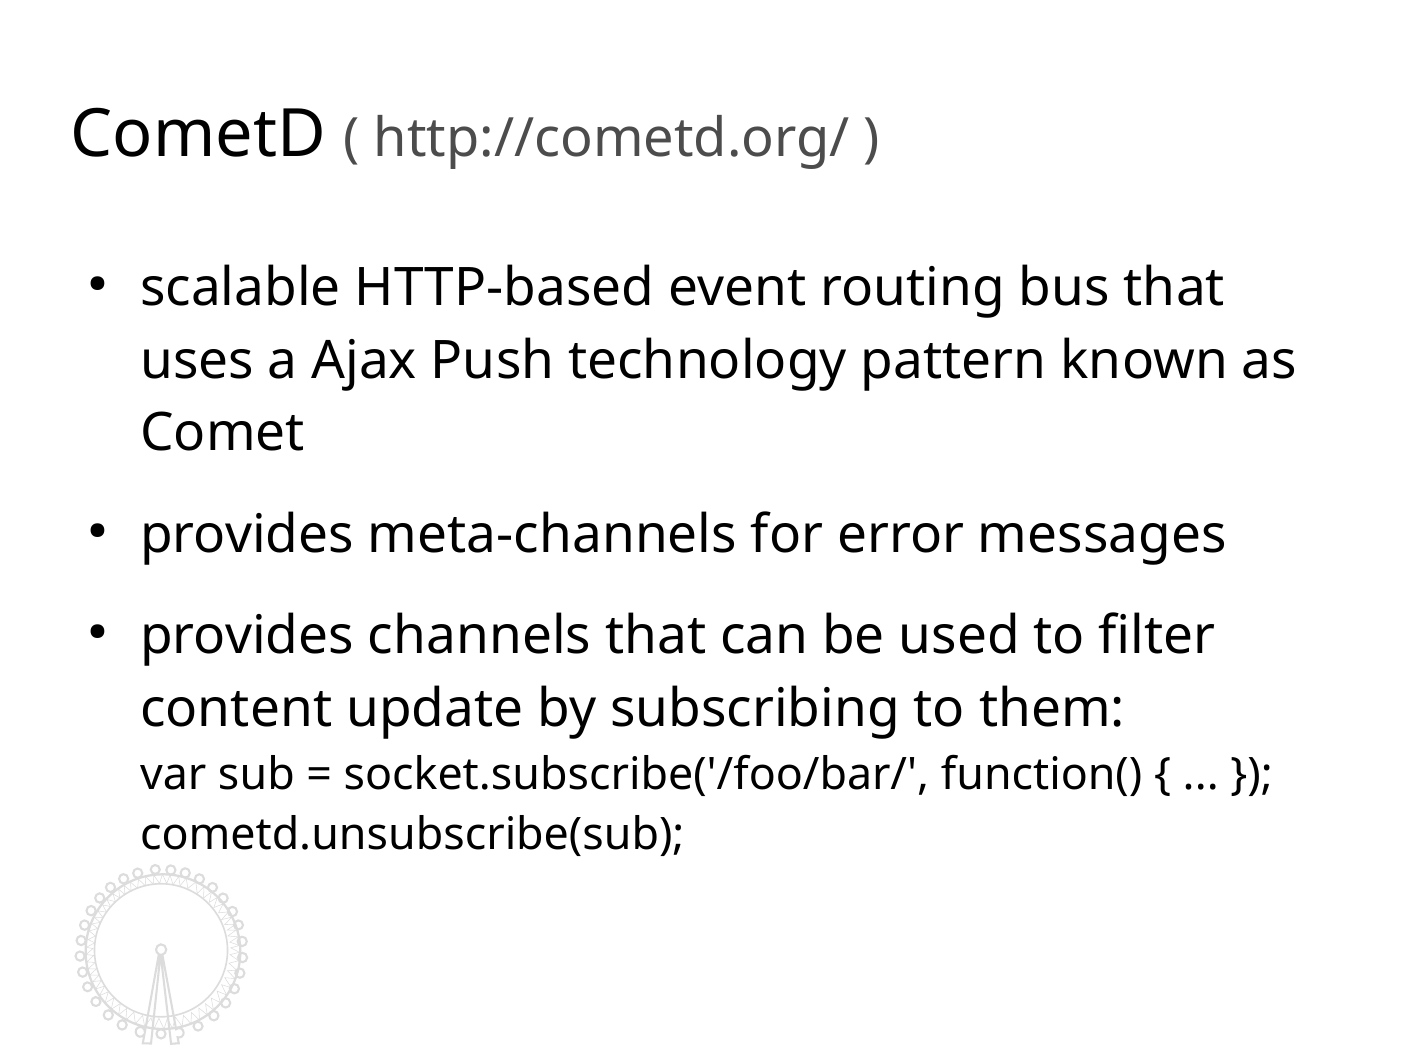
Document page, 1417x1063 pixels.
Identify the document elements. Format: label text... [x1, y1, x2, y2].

list scalable HTTP-based event routing bus that uses a Ajax Push technology pattern known as Comet provides meta-channels for error messages provides channels that can be used to filter content update by subscribing to them: var sub = socket.subscribe('/foo/bar/', function() { ... }); cometd.unsubscribe(sub); [70, 248, 1318, 865]
title CometD ( http://cometd.org/ ) [70, 42, 1346, 220]
